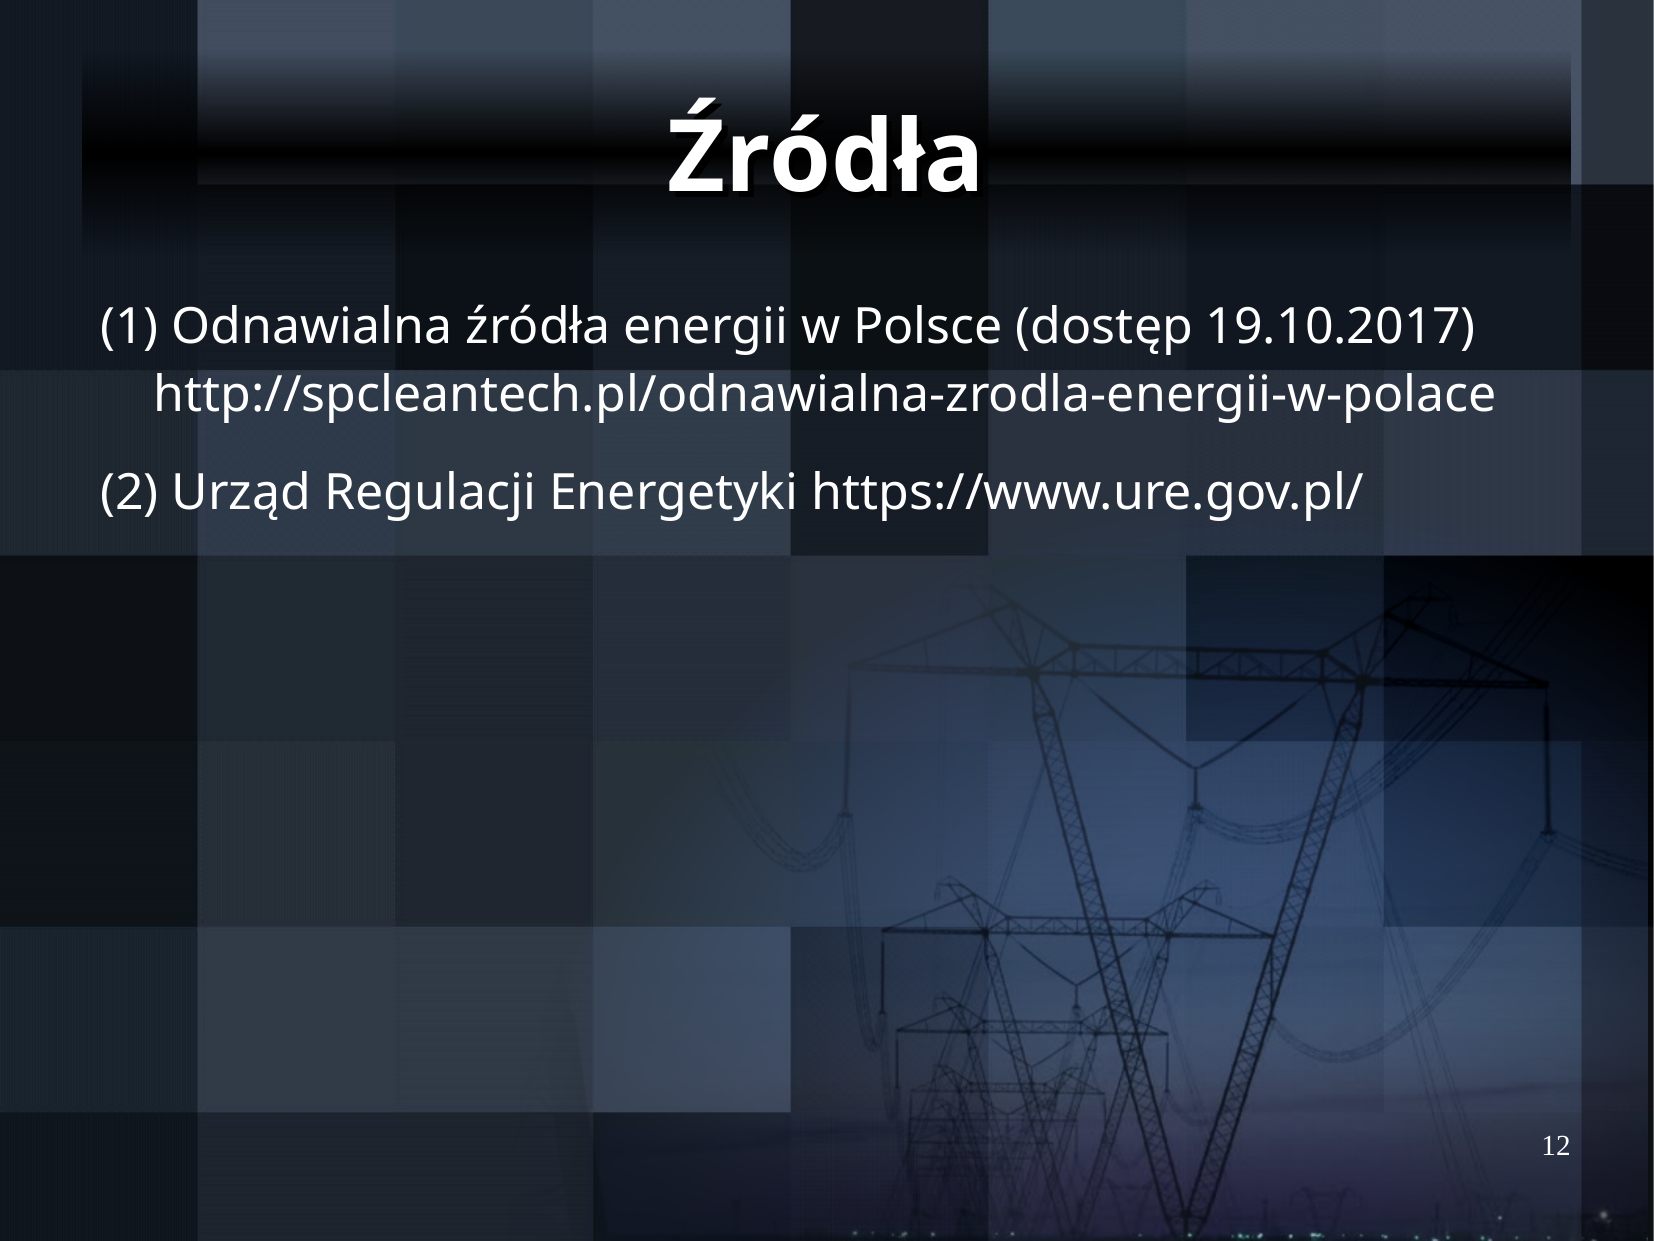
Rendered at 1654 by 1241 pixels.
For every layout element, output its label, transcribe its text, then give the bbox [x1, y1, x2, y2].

picture [0, 0, 1654, 1241]
title Źródła [82, 49, 1571, 257]
list Odnawialna źródła energii w Polsce (dostęp 19.10.2017) http://spcleantech.pl/odnawialna-zrodla-energii-w-polace Urząd Regulacji Energetyki https://www.ure.gov.pl/ [82, 290, 1571, 1010]
